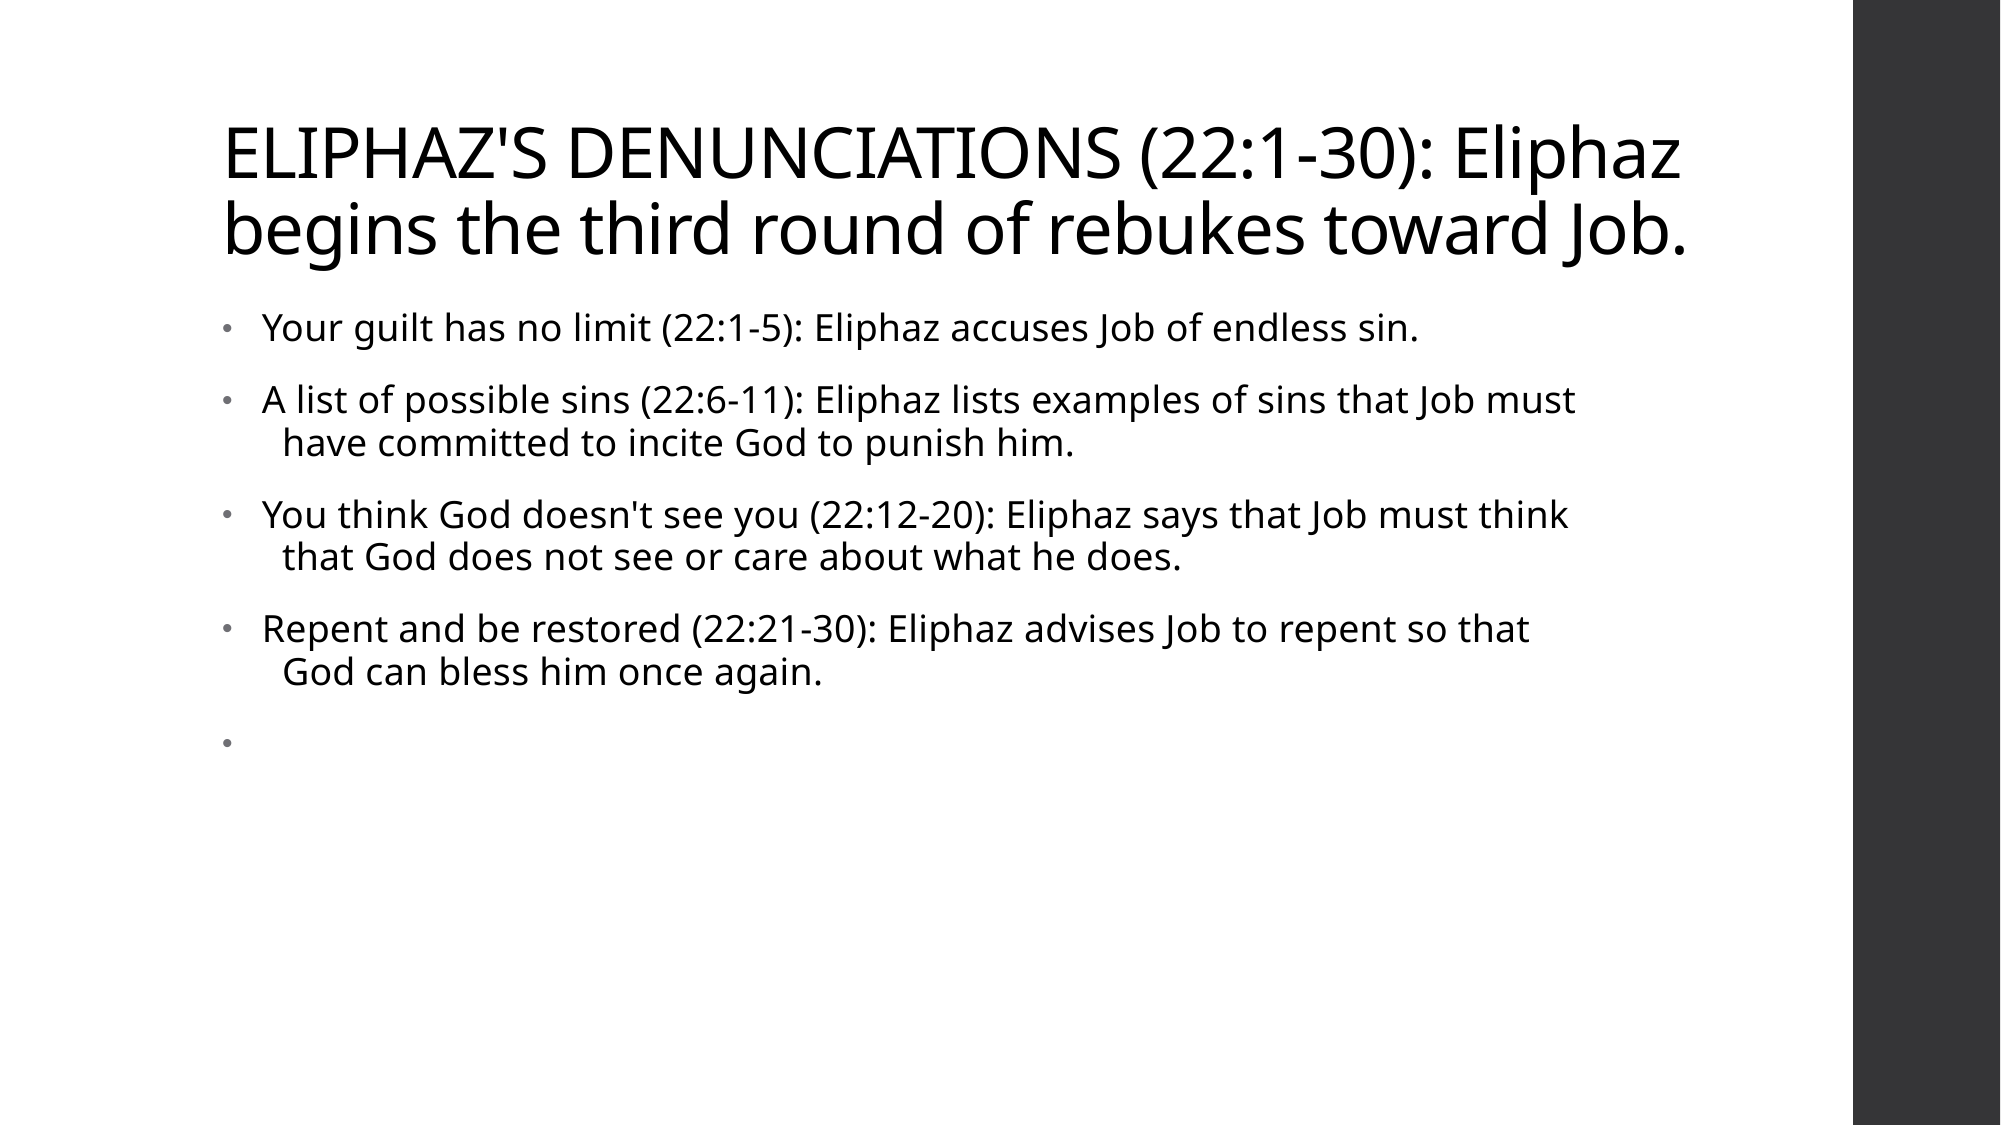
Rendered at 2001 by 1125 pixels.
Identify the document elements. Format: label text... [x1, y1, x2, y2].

title ELIPHAZ'S DENUNCIATIONS (22:1-30): Eliphaz begins the third round of rebukes toward Job. [206, 60, 1797, 278]
list Your guilt has no limit (22:1-5): Eliphaz accuses Job of endless sin. A list of possible sins (22:6-11): Eliphaz lists examples of sins that Job must have committed to incite God to punish him. You think God doesn't see you (22:12-20): Eliphaz says that Job must think that God does not see or care about what he does. Repent and be restored (22:21-30): Eliphaz advises Job to repent so that God can bless him once again. [206, 299, 1617, 1014]
